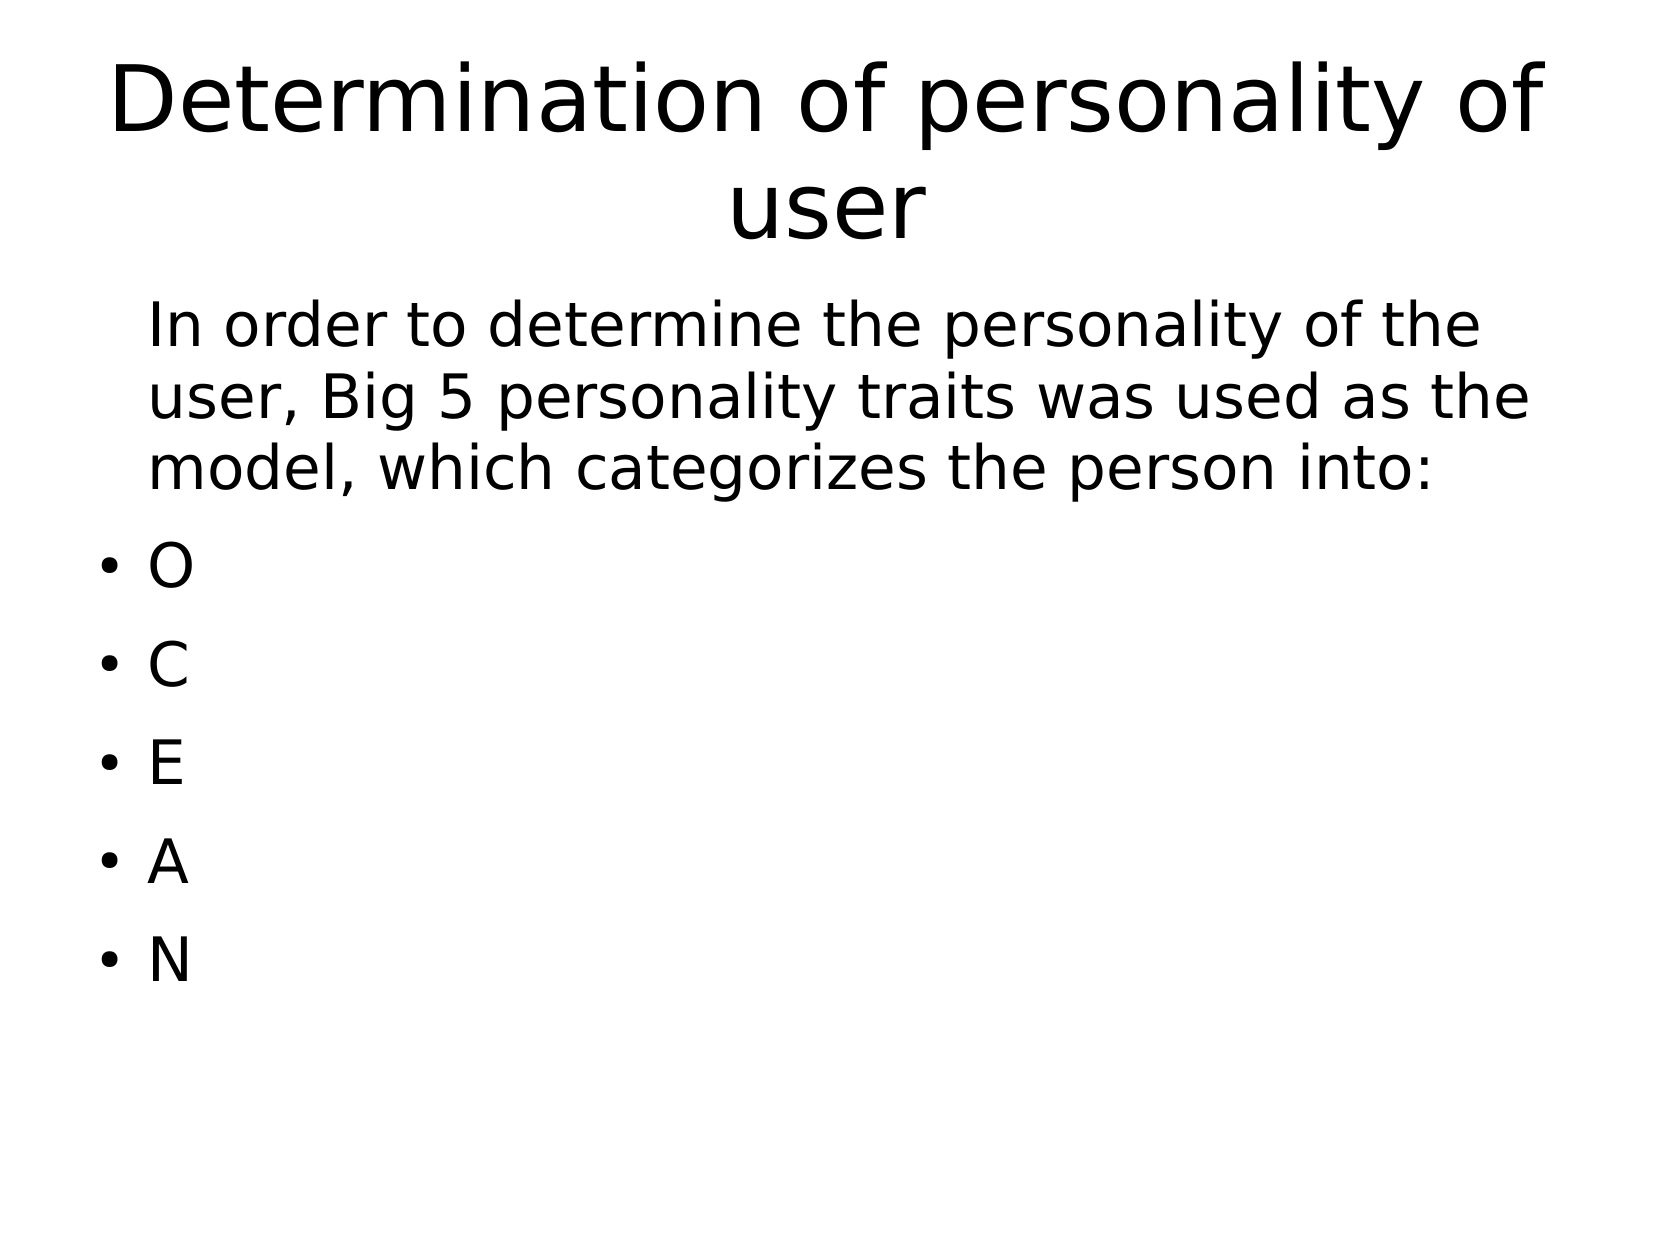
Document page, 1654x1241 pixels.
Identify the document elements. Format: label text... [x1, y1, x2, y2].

title Determination of personality of user [82, 46, 1571, 260]
list In order to determine the personality of the user, Big 5 personality traits was used as the model, which categorizes the person into: O C E A N [82, 290, 1571, 1010]
